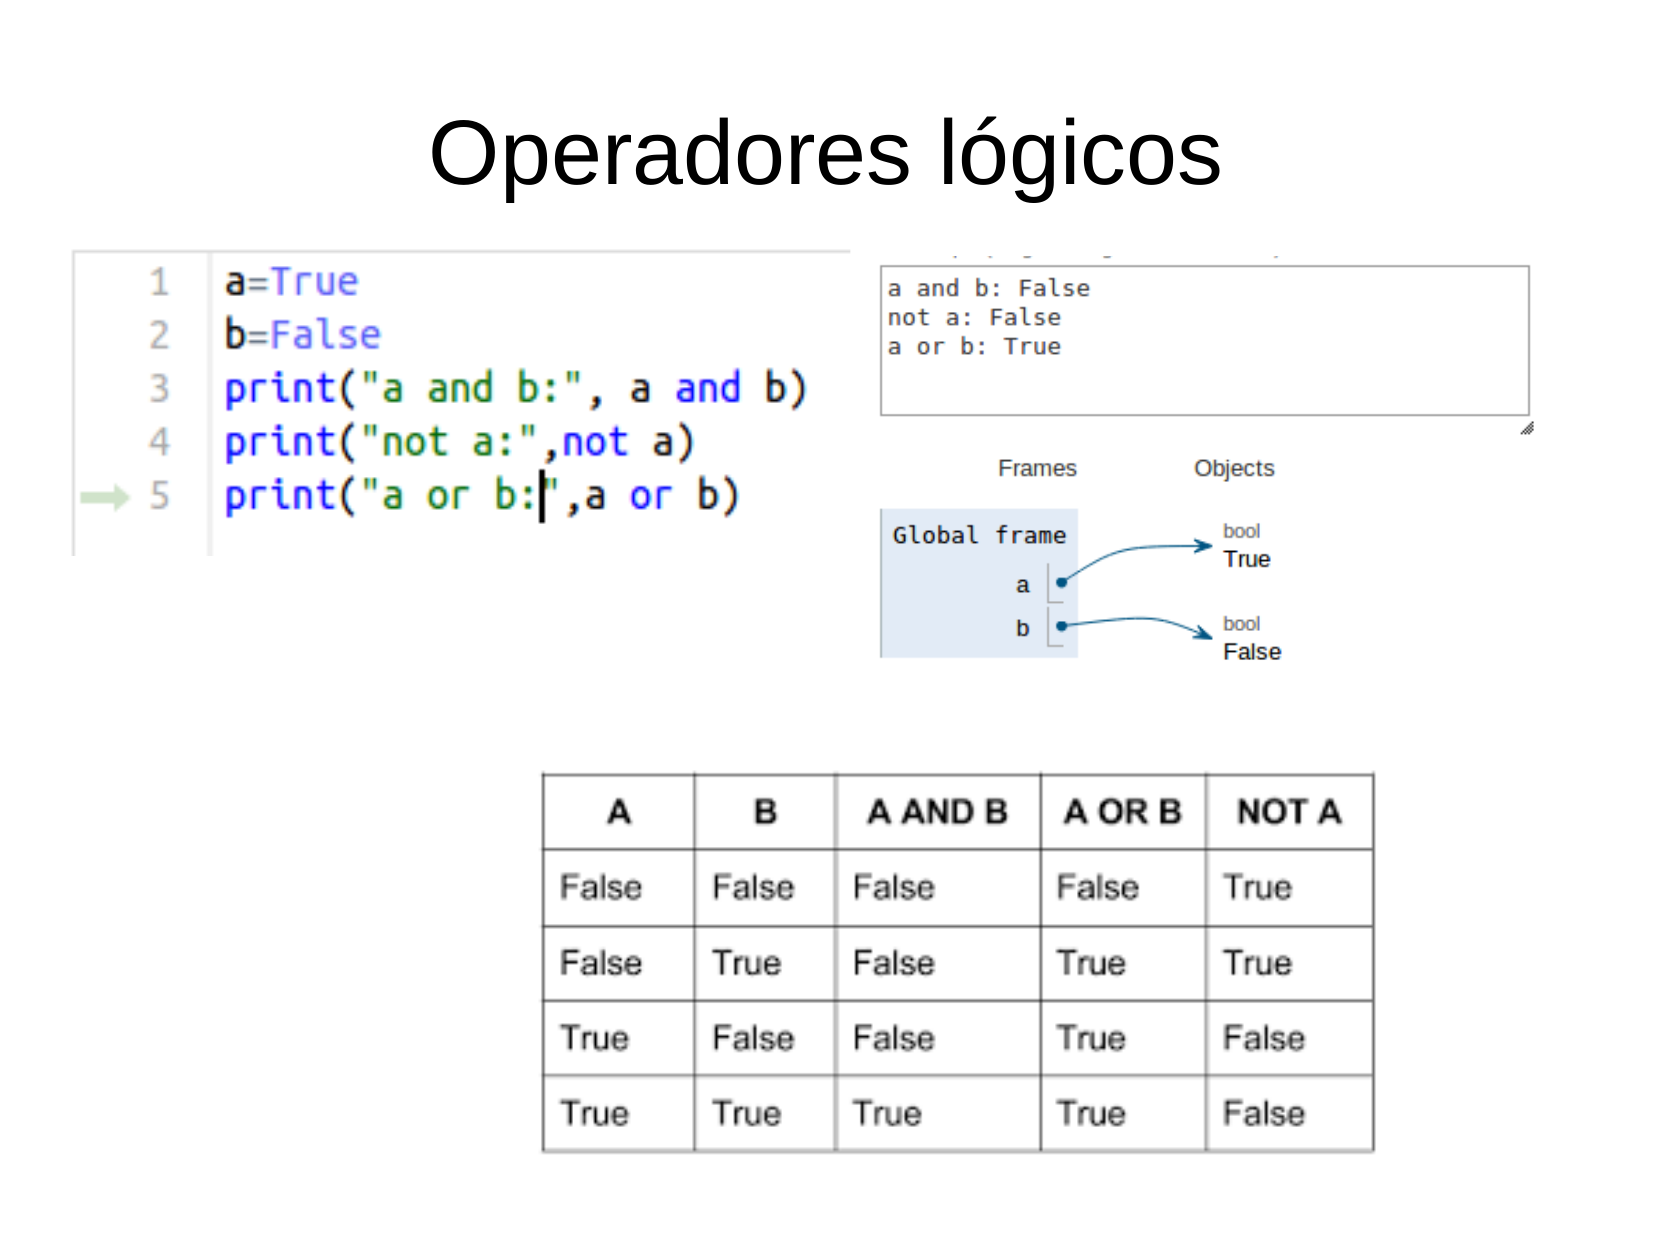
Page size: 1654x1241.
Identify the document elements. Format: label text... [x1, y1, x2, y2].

picture [518, 747, 1395, 1182]
title Operadores lógicos [82, 49, 1571, 257]
picture [42, 236, 851, 556]
picture [854, 256, 1583, 700]
